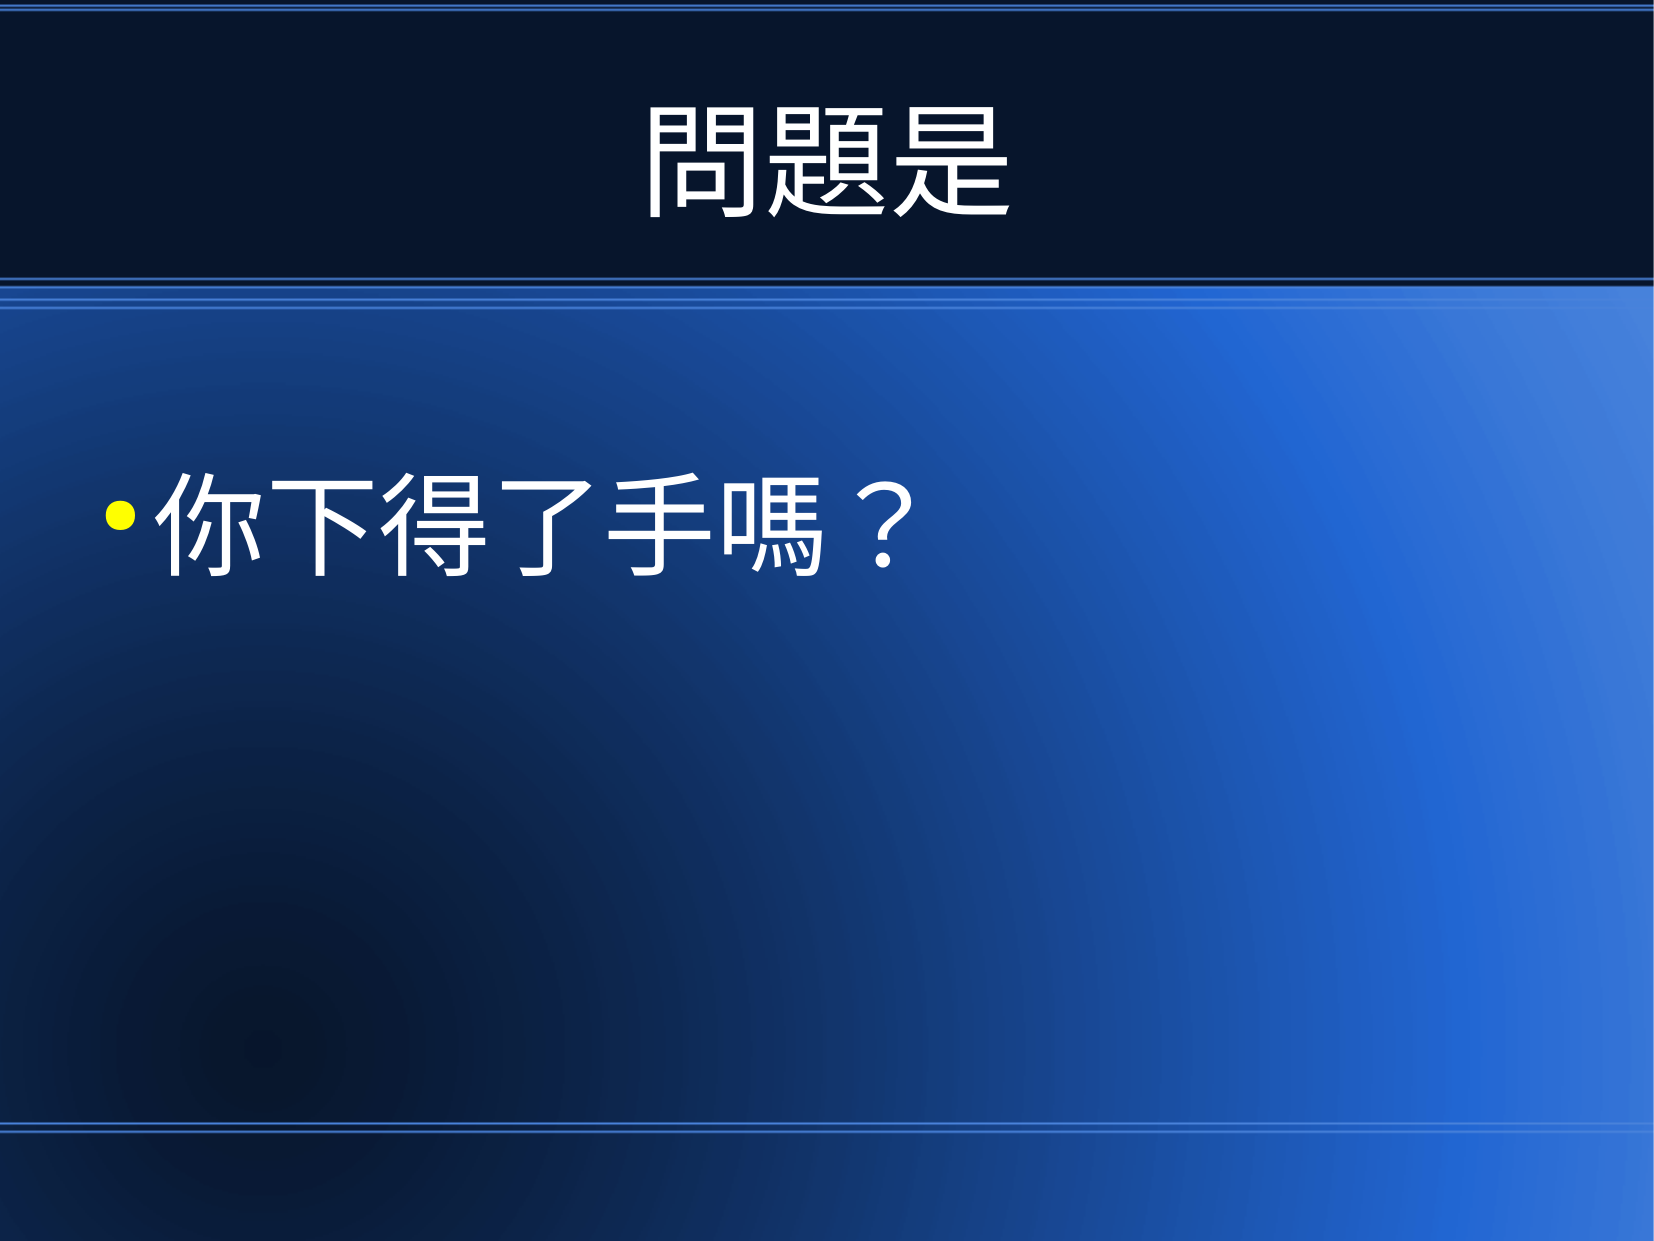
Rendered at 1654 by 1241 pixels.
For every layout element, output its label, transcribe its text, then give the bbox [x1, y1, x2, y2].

list 你下得了手嗎？ [82, 355, 1571, 1241]
picture [0, 0, 1654, 1241]
title 問題是 [82, 49, 1571, 257]
